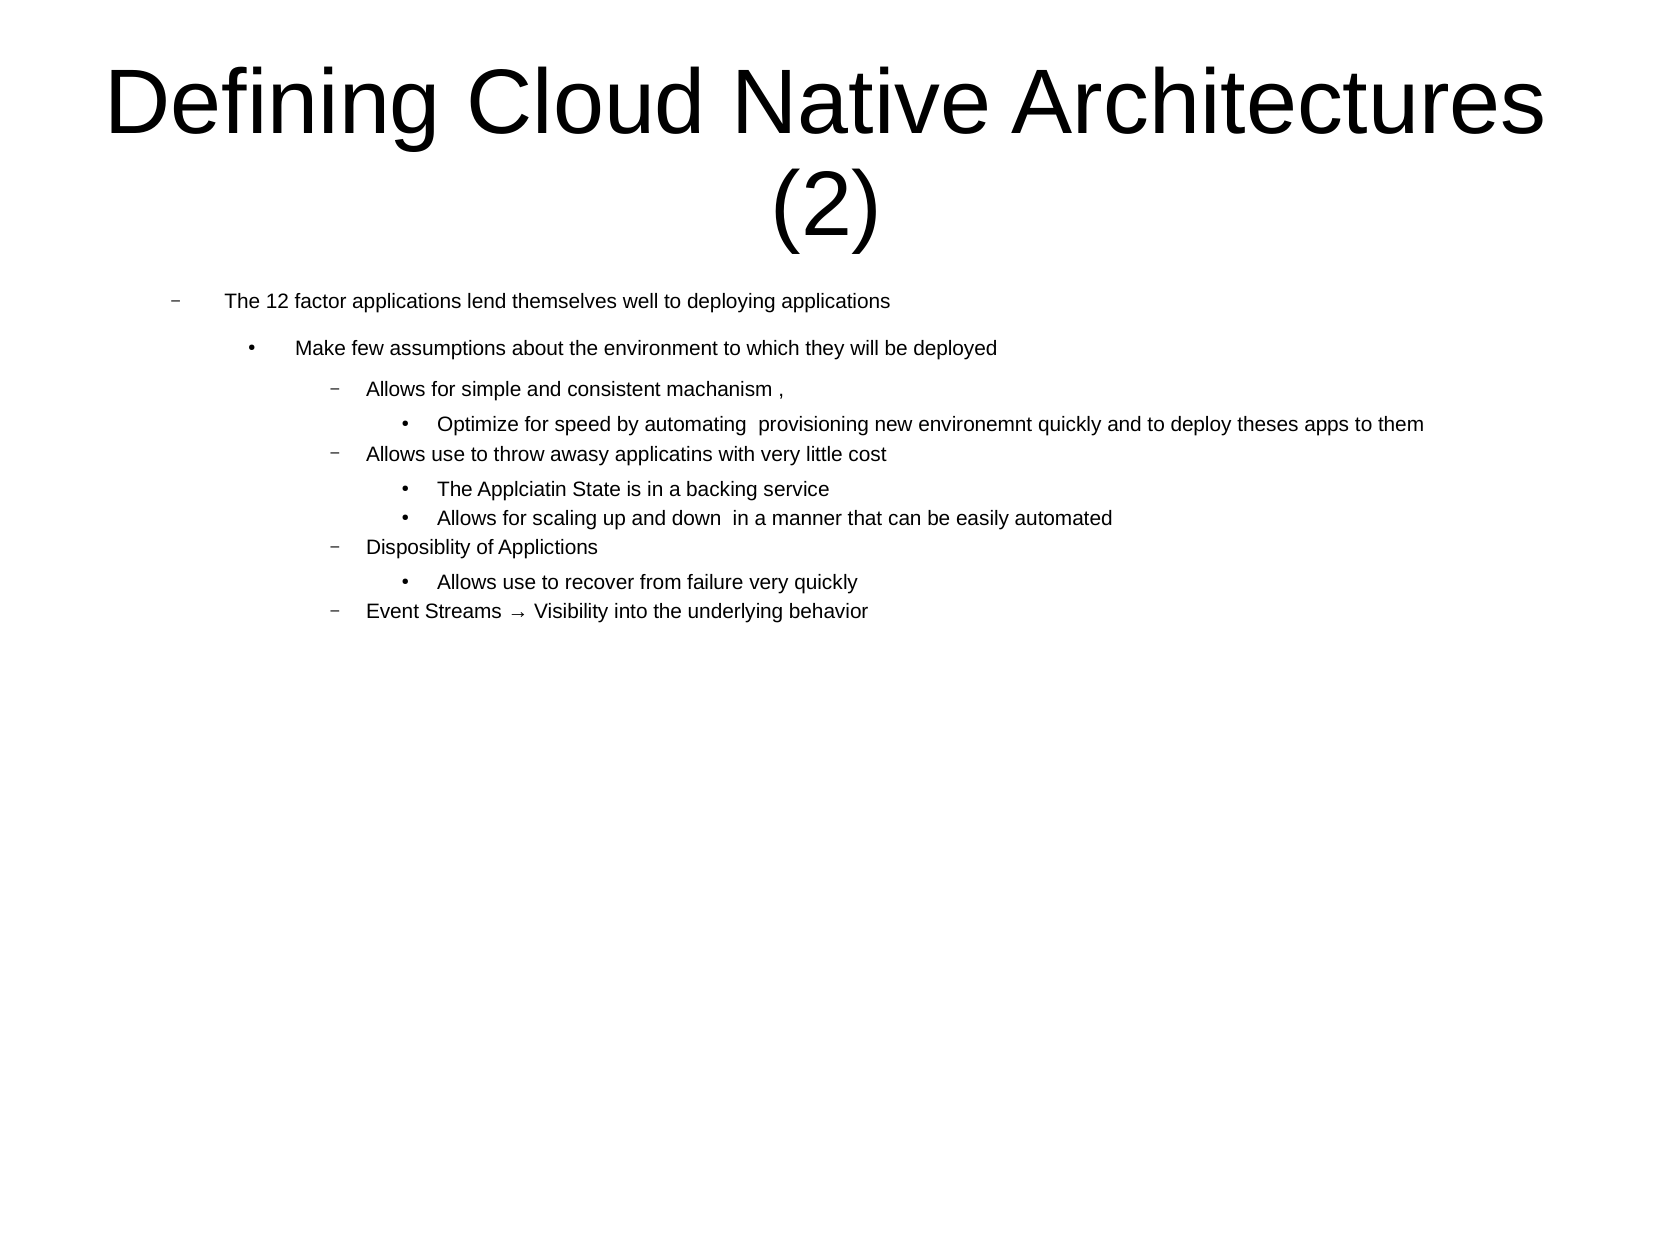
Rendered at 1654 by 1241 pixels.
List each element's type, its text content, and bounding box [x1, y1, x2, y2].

title Defining Cloud Native Architectures (2) [82, 49, 1571, 257]
list The 12 factor applications lend themselves well to deploying applications Make few assumptions about the environment to which they will be deployed Allows for simple and consistent machanism , Optimize for speed by automating provisioning new environemnt quickly and to deploy theses apps to them Allows use to throw awasy applicatins with very little cost The Applciatin State is in a backing service Allows for scaling up and down in a manner that can be easily automated Disposiblity of Applictions Allows use to recover from failure very quickly Event Streams → Visibility into the underlying behavior [82, 290, 1571, 1010]
